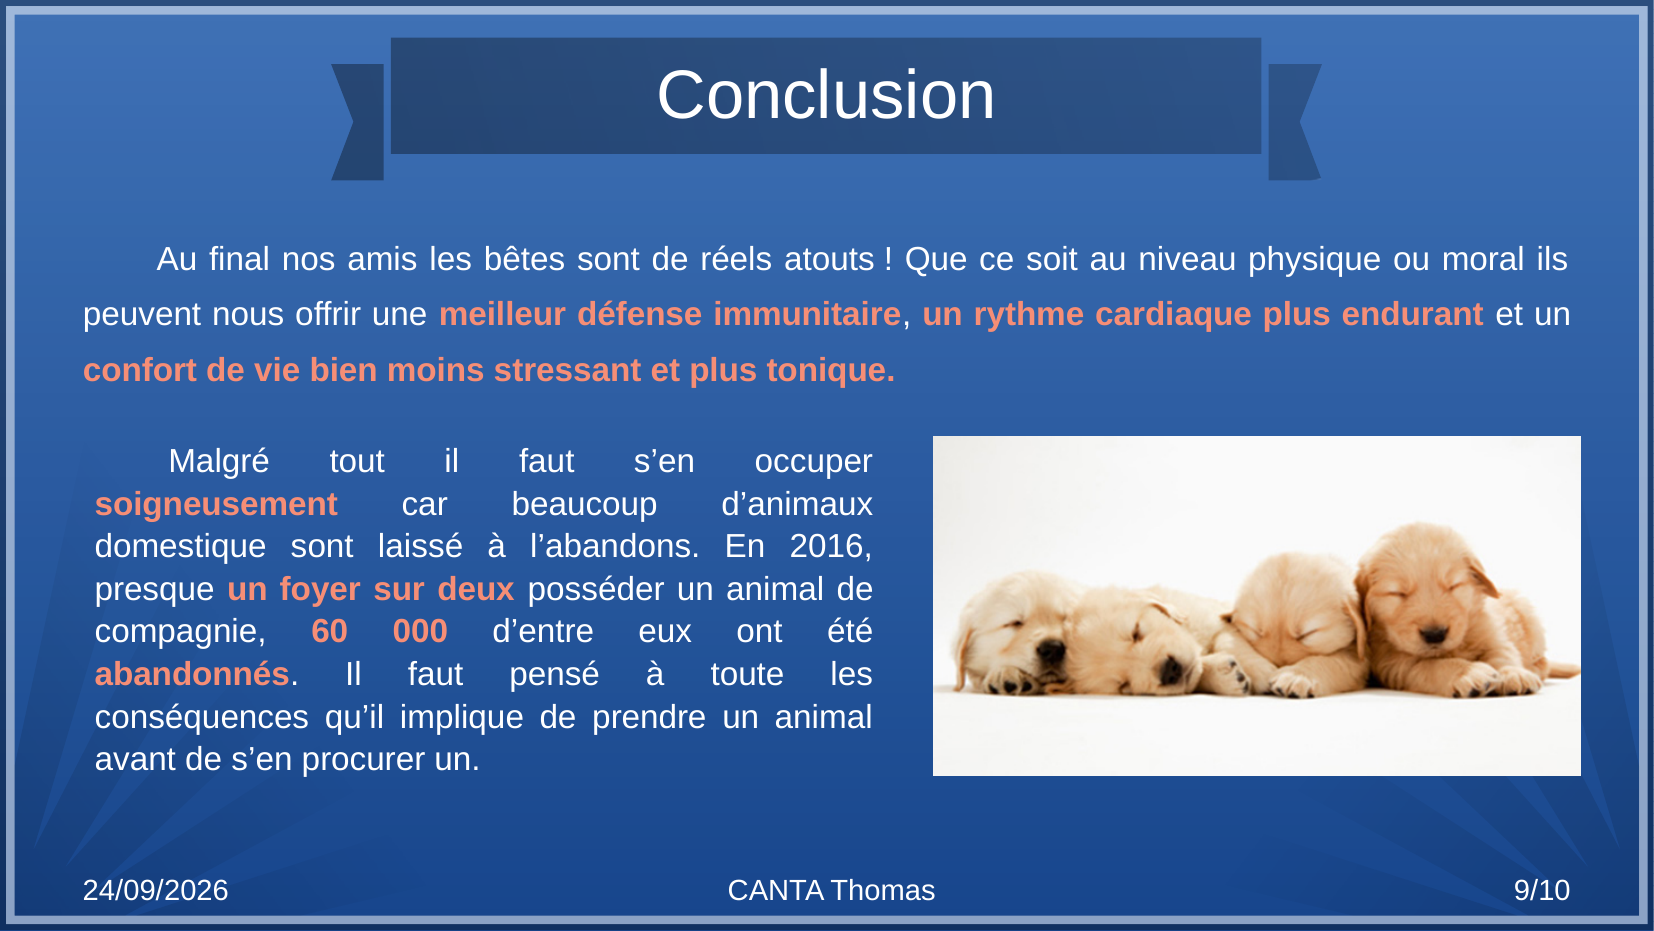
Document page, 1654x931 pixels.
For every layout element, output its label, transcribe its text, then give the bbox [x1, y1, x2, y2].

title Conclusion [389, 35, 1264, 154]
text_box Au final nos amis les bêtes sont de réels atouts ! Que ce soit au niveau physique ou moral ils peuvent nous offrir une meilleur défense immunitaire, un rythme cardiaque plus endurant et un confort de vie bien moins stressant et plus tonique. [82, 221, 1572, 410]
text_box Malgré tout il faut s’en occuper soigneusement car beaucoup d’animaux domestique sont laissé à l’abandons. En 2016, presque un foyer sur deux posséder un animal de compagnie, 60 000 d’entre eux ont été abandonnés. Il faut pensé à toute les conséquences qu’il implique de prendre un animal avant de s’en procurer un. [94, 437, 875, 778]
picture [933, 436, 1581, 776]
